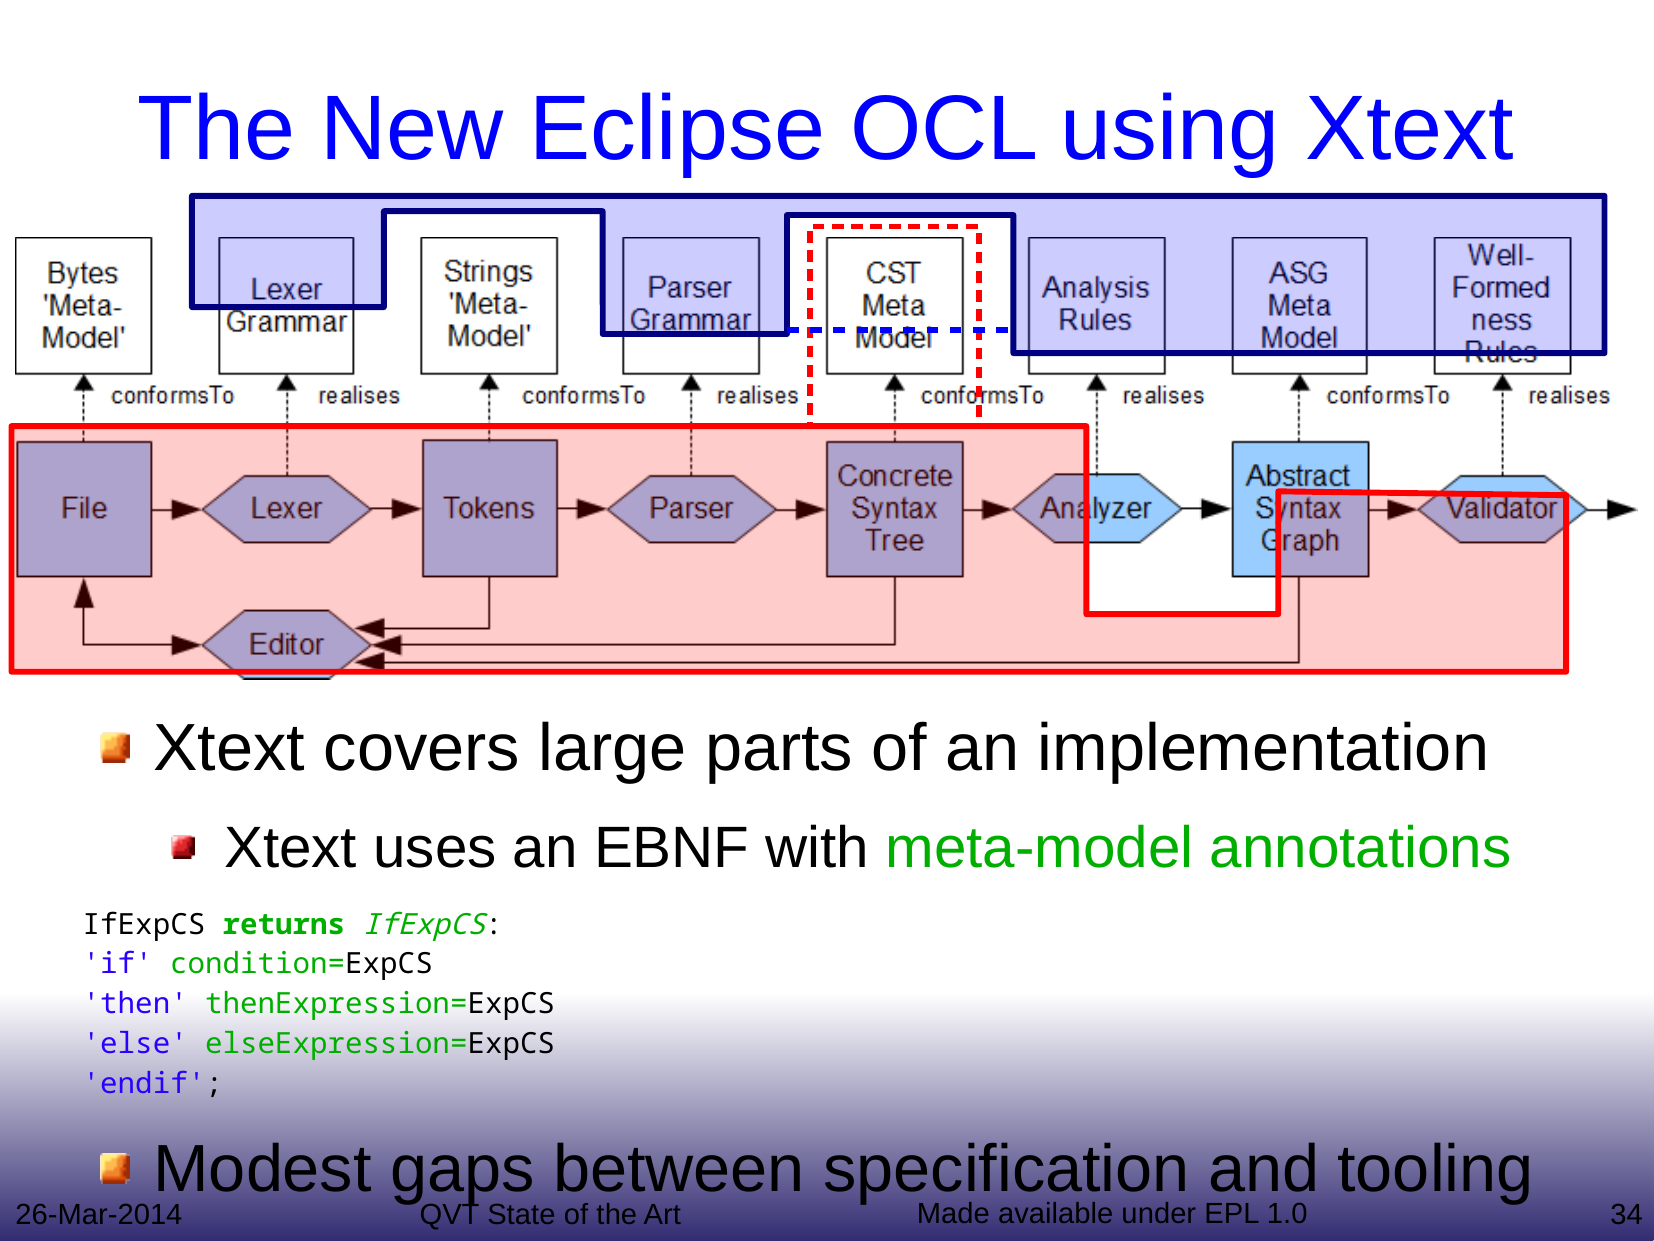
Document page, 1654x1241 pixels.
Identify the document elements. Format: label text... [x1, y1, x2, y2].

list Xtext covers large parts of an implementation Xtext uses an EBNF with meta-model annotations IfExpCS returns IfExpCS: 'if' condition=ExpCS 'then' thenExpression=ExpCS 'else' elseExpression=ExpCS 'endif'; Modest gaps between specification and tooling [82, 710, 1571, 1241]
title The New Eclipse OCL using Xtext [82, 56, 1571, 200]
text_box [11, 226, 1567, 672]
text_box [191, 195, 1605, 354]
picture [15, 237, 809, 426]
picture [15, 237, 1638, 680]
